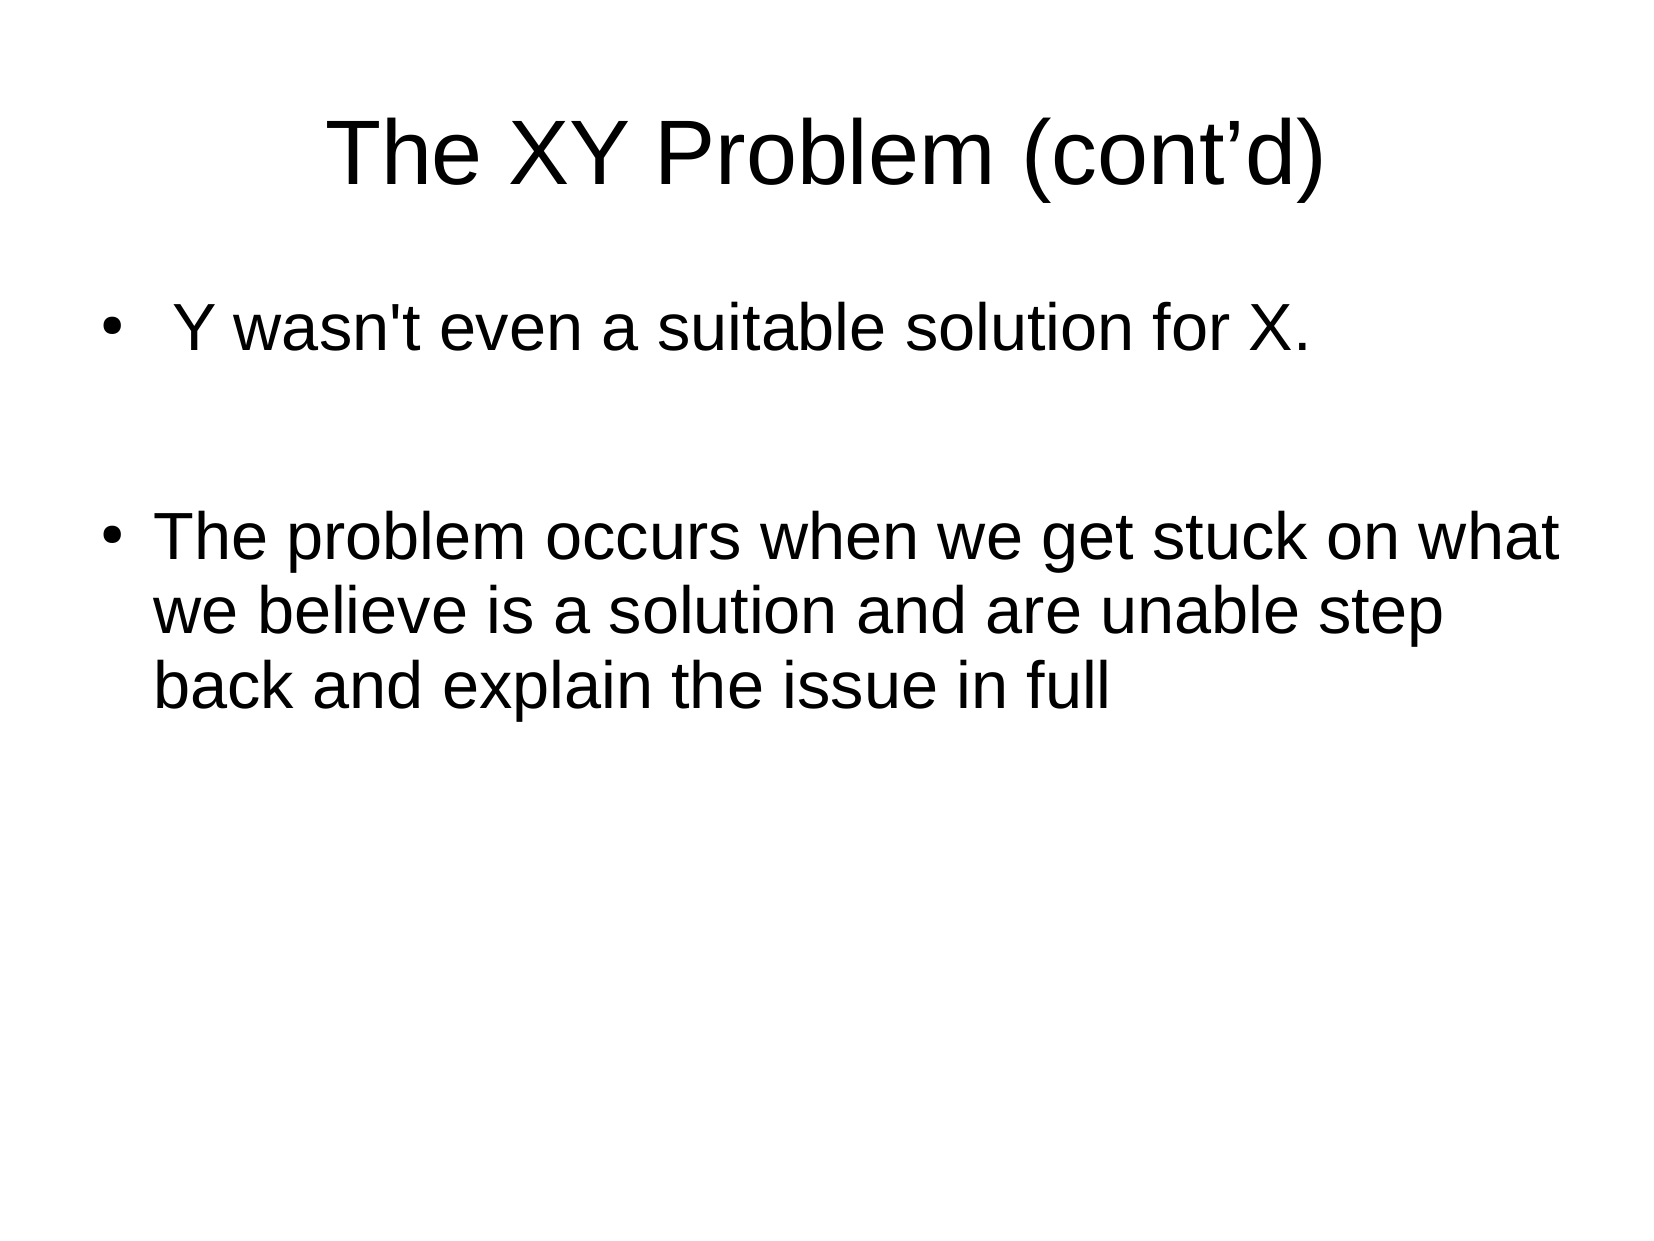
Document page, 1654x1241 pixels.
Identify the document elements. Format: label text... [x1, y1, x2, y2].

title The XY Problem (cont’d) [82, 49, 1571, 257]
list Y wasn't even a suitable solution for X. The problem occurs when we get stuck on what we believe is a solution and are unable step back and explain the issue in full [82, 290, 1571, 1010]
